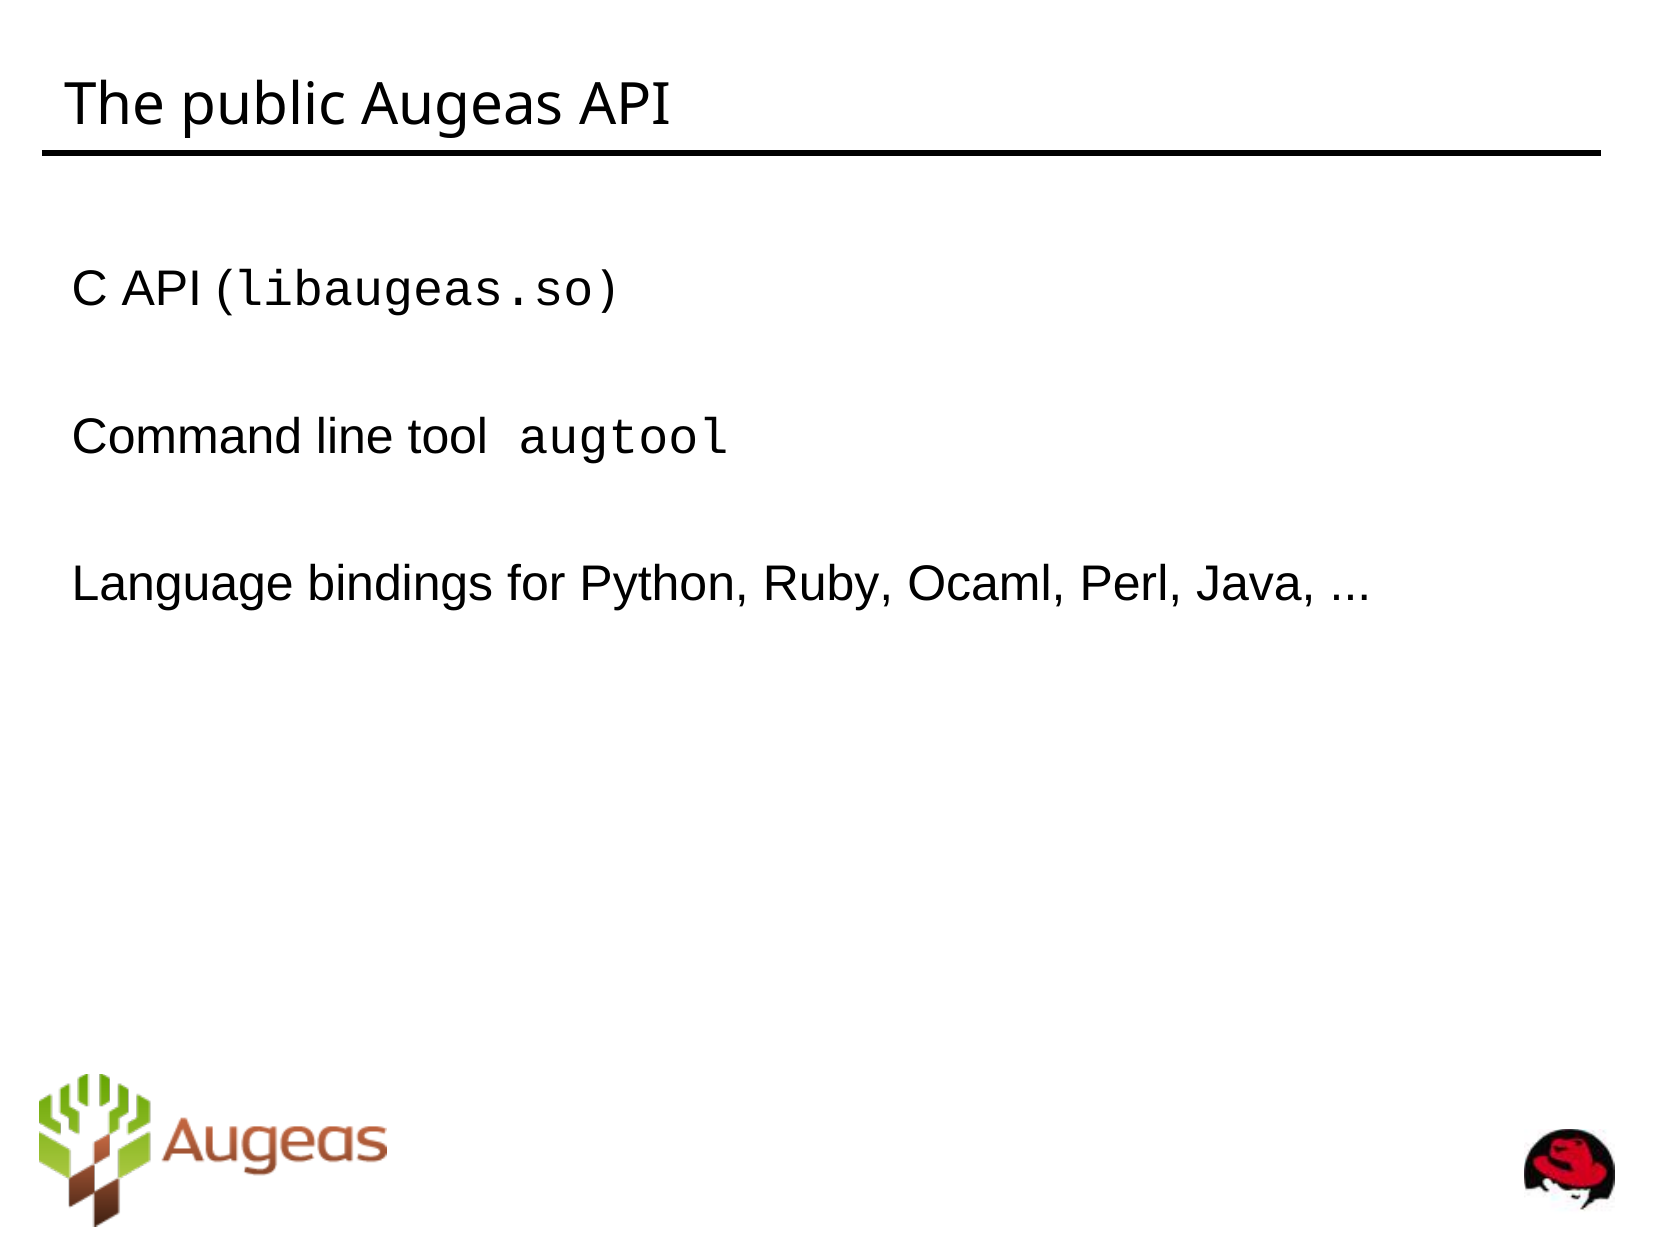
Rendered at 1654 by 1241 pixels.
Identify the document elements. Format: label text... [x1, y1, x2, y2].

picture [39, 1074, 387, 1227]
list C API (libaugeas.so) Command line tool augtool Language bindings for Python, Ruby, Ocaml, Perl, Java, ... [71, 180, 1495, 1043]
title The public Augeas API [64, 42, 1496, 161]
picture [1524, 1129, 1615, 1220]
